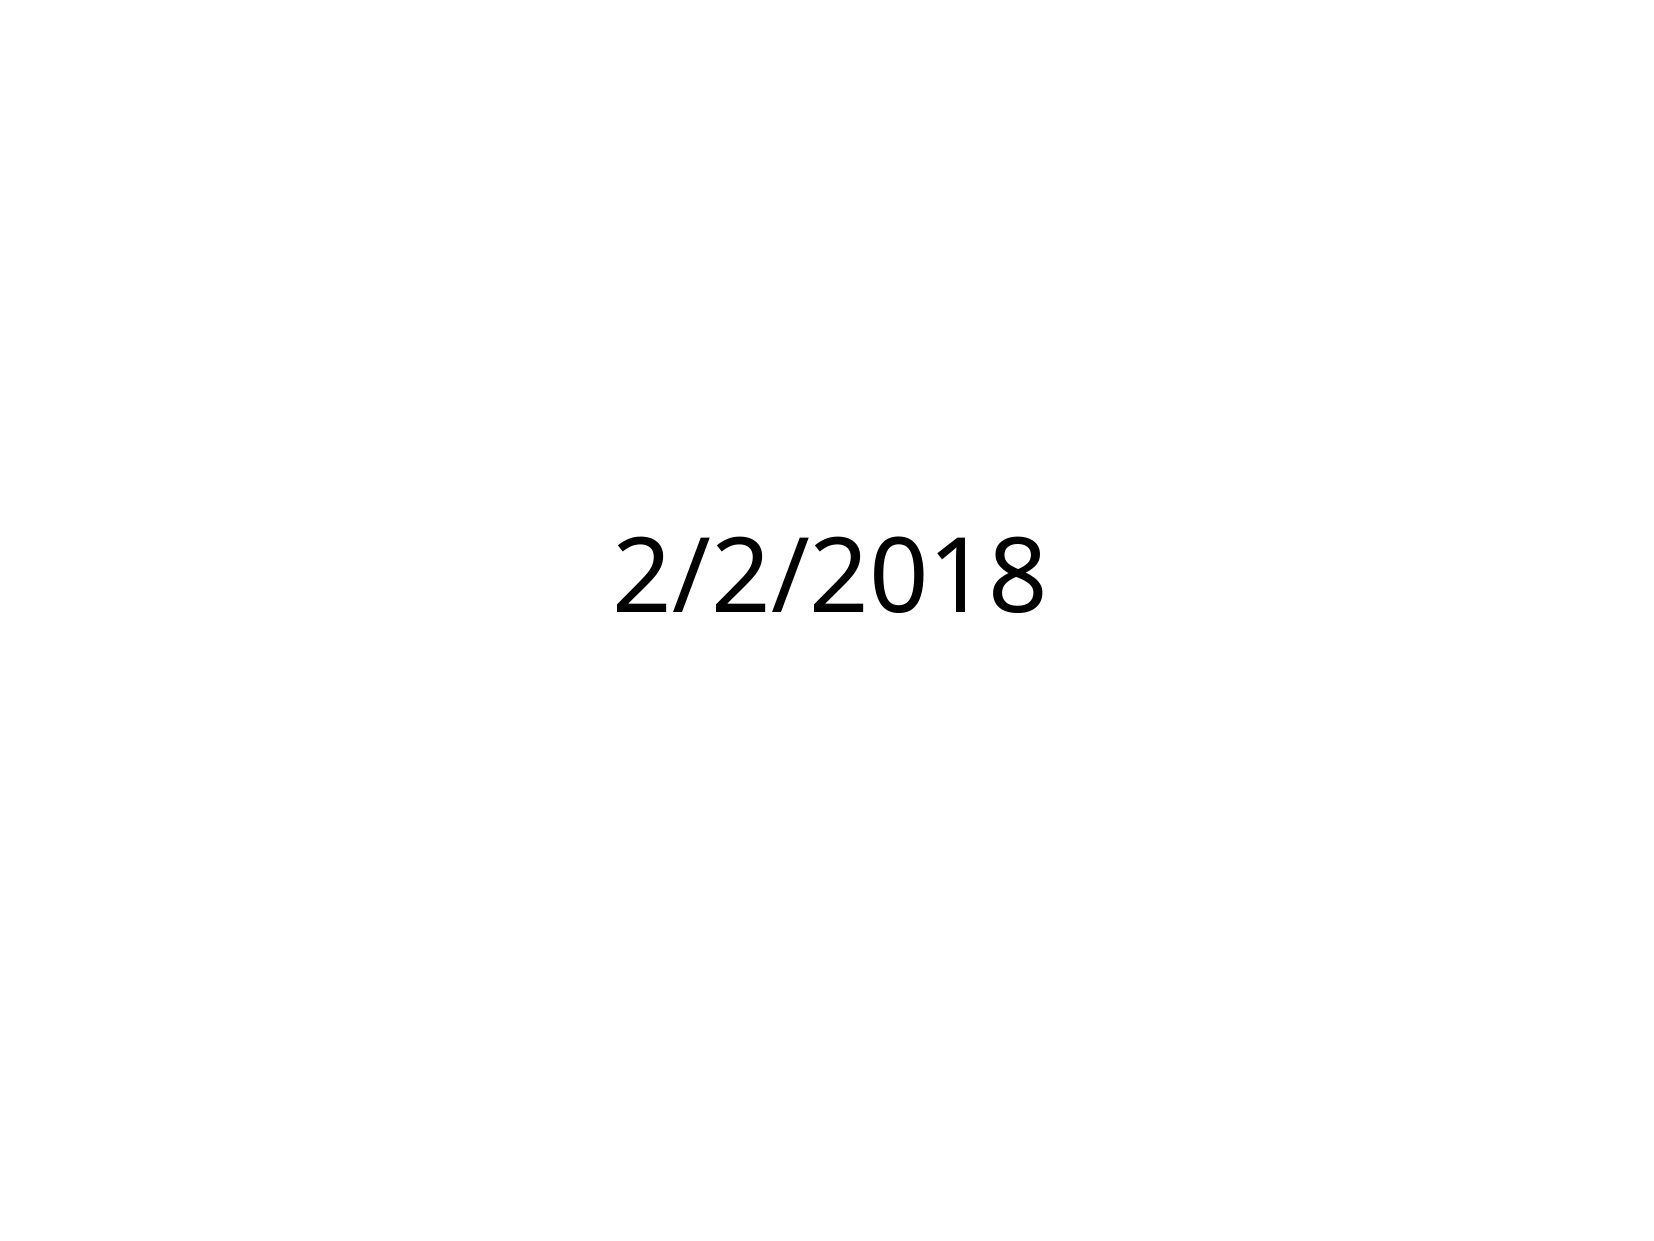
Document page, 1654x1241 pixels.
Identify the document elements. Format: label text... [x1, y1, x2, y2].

title 2/2/2018 [86, 467, 1576, 676]
